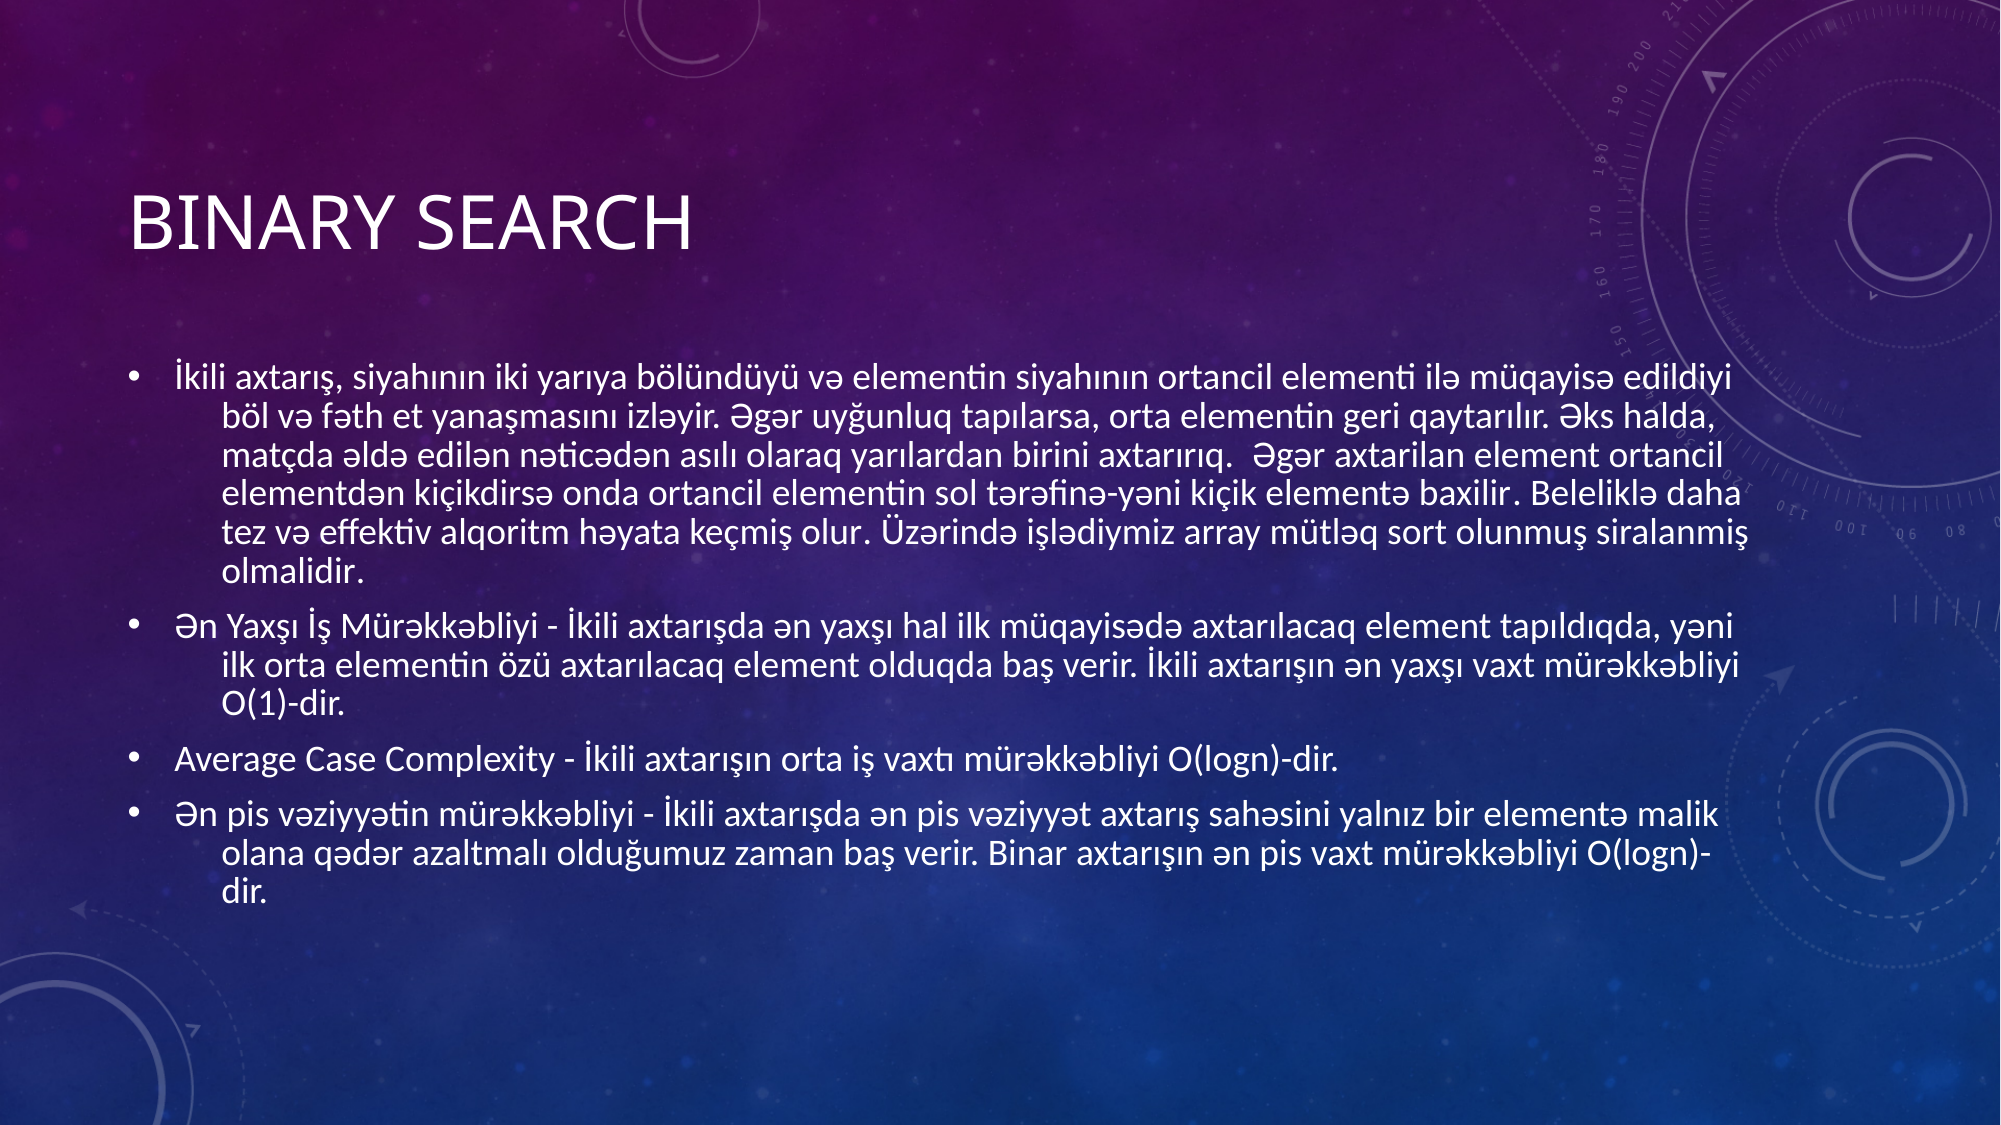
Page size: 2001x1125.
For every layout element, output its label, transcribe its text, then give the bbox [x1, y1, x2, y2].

list İkili axtarış, siyahının iki yarıya bölündüyü və elementin siyahının ortancil elementi ilə müqayisə edildiyi böl və fəth et yanaşmasını izləyir. Əgər uyğunluq tapılarsa, orta elementin geri qaytarılır. Əks halda, matçda əldə edilən nəticədən asılı olaraq yarılardan birini axtarırıq. Əgər axtarilan element ortancil elementdən kiçikdirsə onda ortancil elementin sol tərəfinə-yəni kiçik elementə baxilir. Beleliklə daha tez və effektiv alqoritm həyata keçmiş olur. Üzərində işlədiymiz array mütləq sort olunmuş siralanmiş olmalidir. Ən Yaxşı İş Mürəkkəbliyi - İkili axtarışda ən yaxşı hal ilk müqayisədə axtarılacaq element tapıldıqda, yəni ilk orta elementin özü axtarılacaq element olduqda baş verir. İkili axtarışın ən yaxşı vaxt mürəkkəbliyi O(1)-dir. Average Case Complexity - İkili axtarışın orta iş vaxtı mürəkkəbliyi O(logn)-dir. Ən pis vəziyyətin mürəkkəbliyi - İkili axtarışda ən pis vəziyyət axtarış sahəsini yalnız bir elementə malik olana qədər azaltmalı olduğumuz zaman baş verir. Binar axtarışın ən pis vaxt mürəkkəbliyi O(logn)-dir. [112, 351, 1775, 950]
title Binary search [112, 99, 1775, 339]
